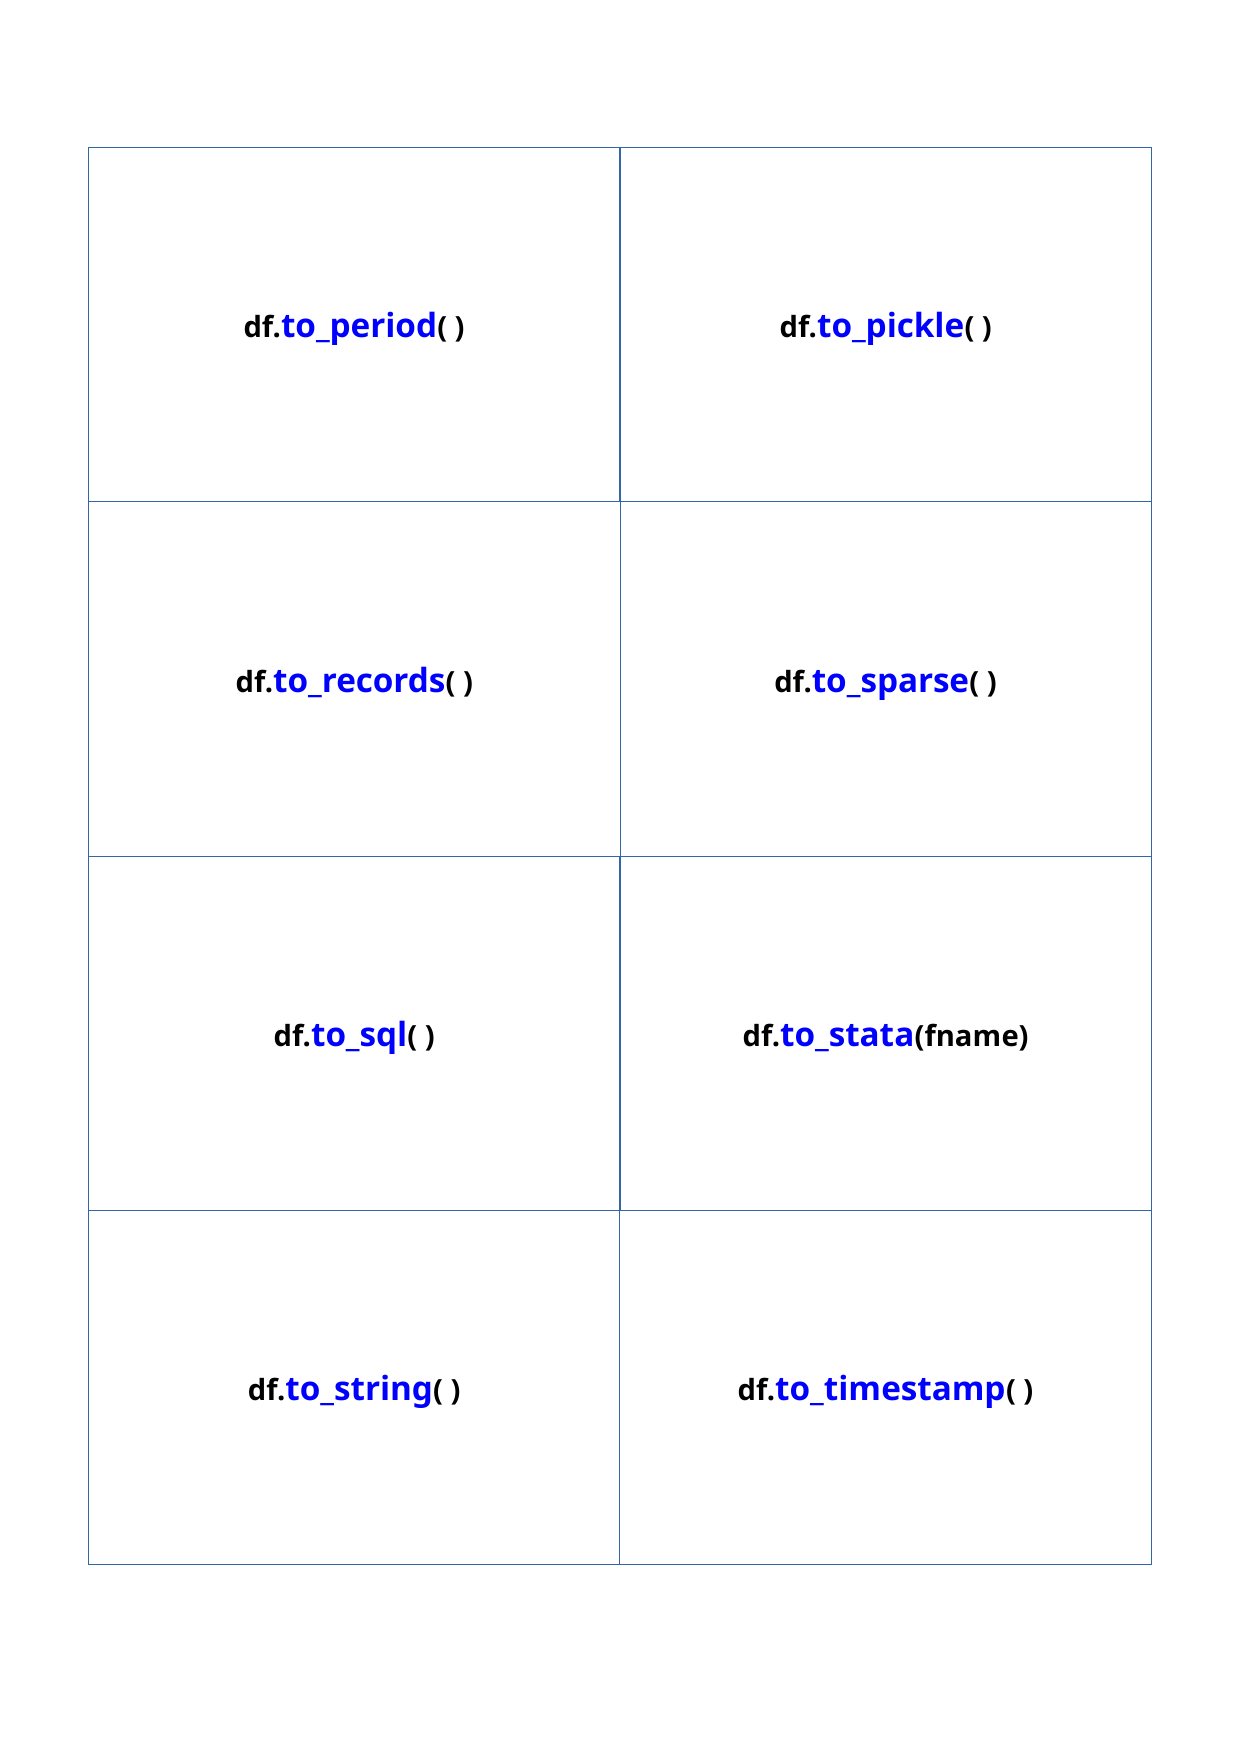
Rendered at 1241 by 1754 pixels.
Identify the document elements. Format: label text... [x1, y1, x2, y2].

text_box df.to_records( ) [88, 501, 620, 856]
text_box df.to_period( ) [88, 147, 620, 501]
text_box df.to_sql( ) [88, 856, 620, 1210]
text_box df.to_pickle( ) [620, 147, 1152, 501]
text_box df.to_string( ) [88, 1210, 619, 1565]
text_box df.to_stata(fname) [620, 856, 1152, 1210]
text_box df.to_timestamp( ) [619, 1210, 1152, 1565]
text_box df.to_sparse( ) [620, 501, 1152, 856]
